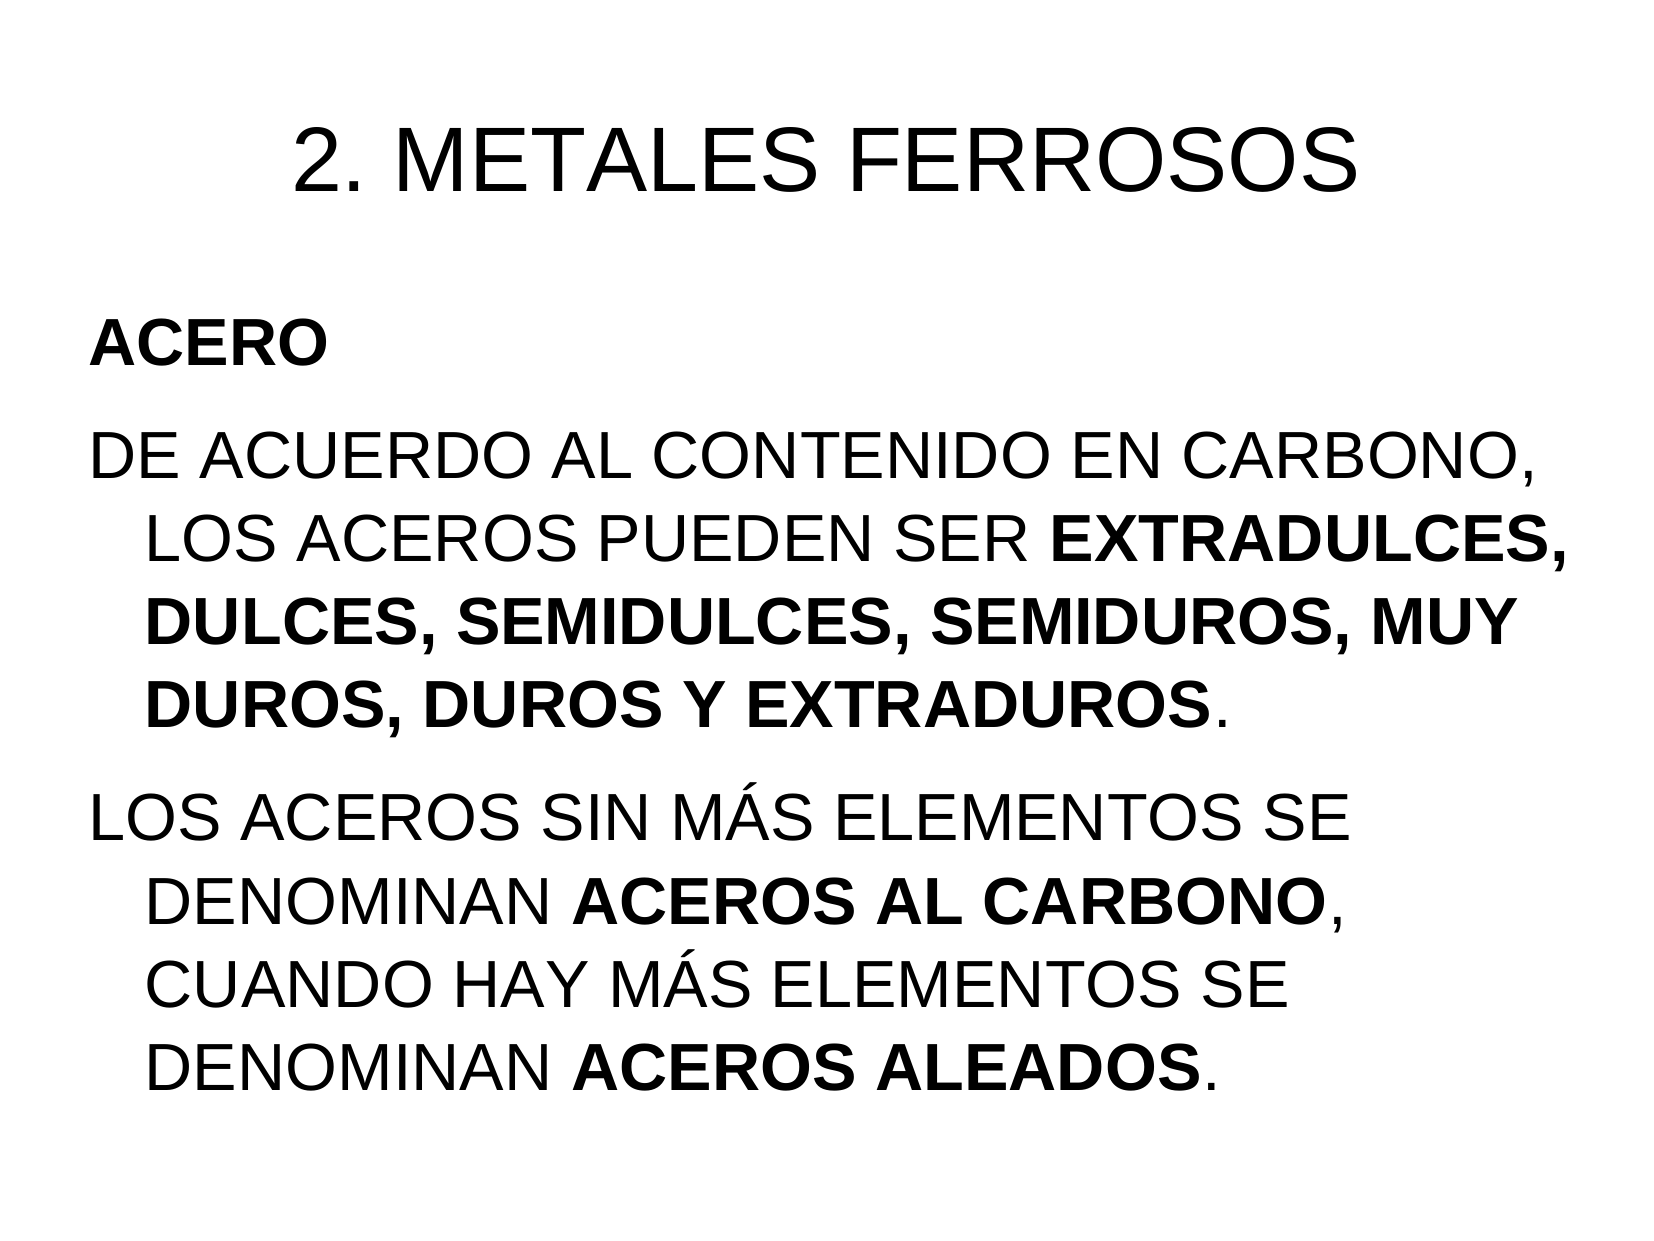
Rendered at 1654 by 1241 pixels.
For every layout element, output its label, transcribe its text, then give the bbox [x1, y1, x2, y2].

title 2. METALES FERROSOS [82, 56, 1571, 249]
list ACERO DE ACUERDO AL CONTENIDO EN CARBONO, LOS ACEROS PUEDEN SER EXTRADULCES, DULCES, SEMIDULCES, SEMIDUROS, MUY DUROS, DUROS Y EXTRADUROS. LOS ACEROS SIN MÁS ELEMENTOS SE DENOMINAN ACEROS AL CARBONO, CUANDO HAY MÁS ELEMENTOS SE DENOMINAN ACEROS ALEADOS. [88, 295, 1577, 1114]
